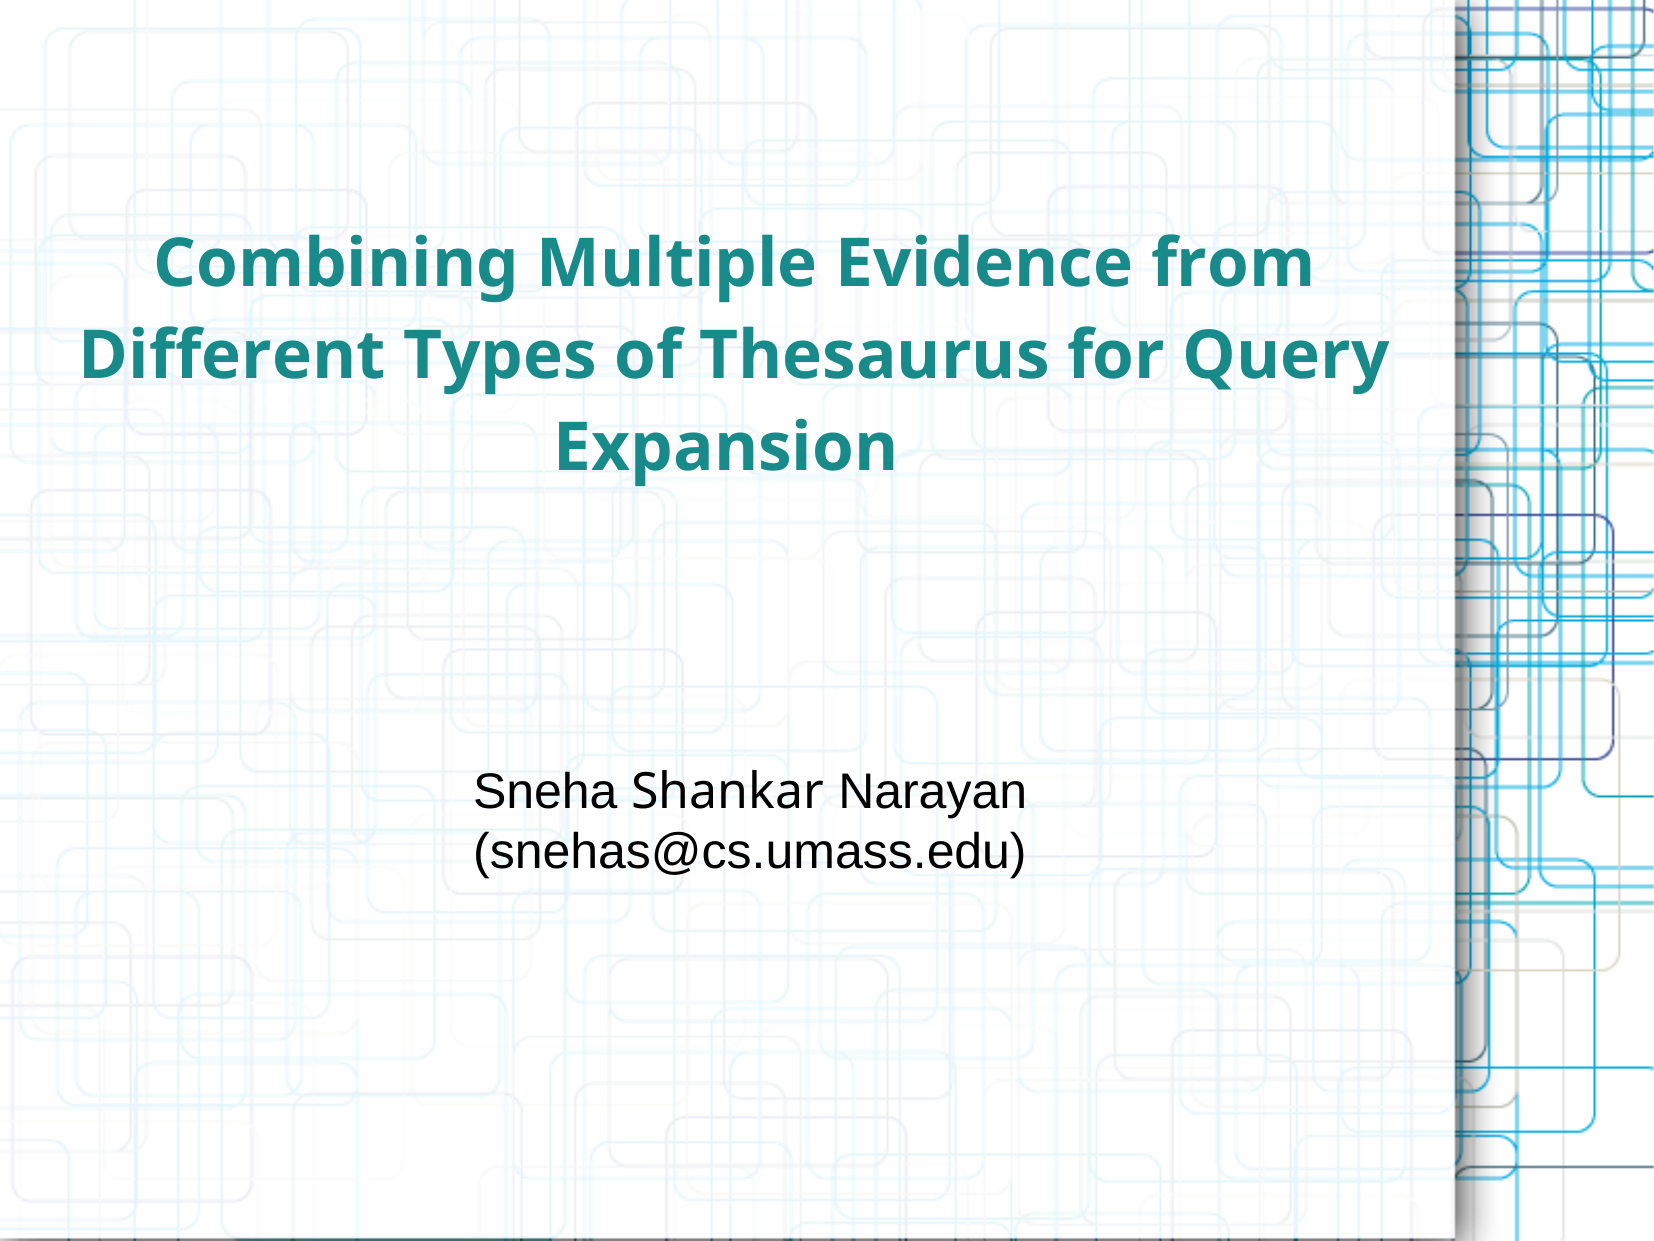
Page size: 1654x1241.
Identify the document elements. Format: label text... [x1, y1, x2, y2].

subtitle Sneha Shankar Narayan (snehas@cs.umass.edu) [82, 290, 1418, 1010]
title Combining Multiple Evidence from Different Types of Thesaurus for Query Expansion [15, 75, 1456, 631]
picture [0, 0, 1654, 1241]
